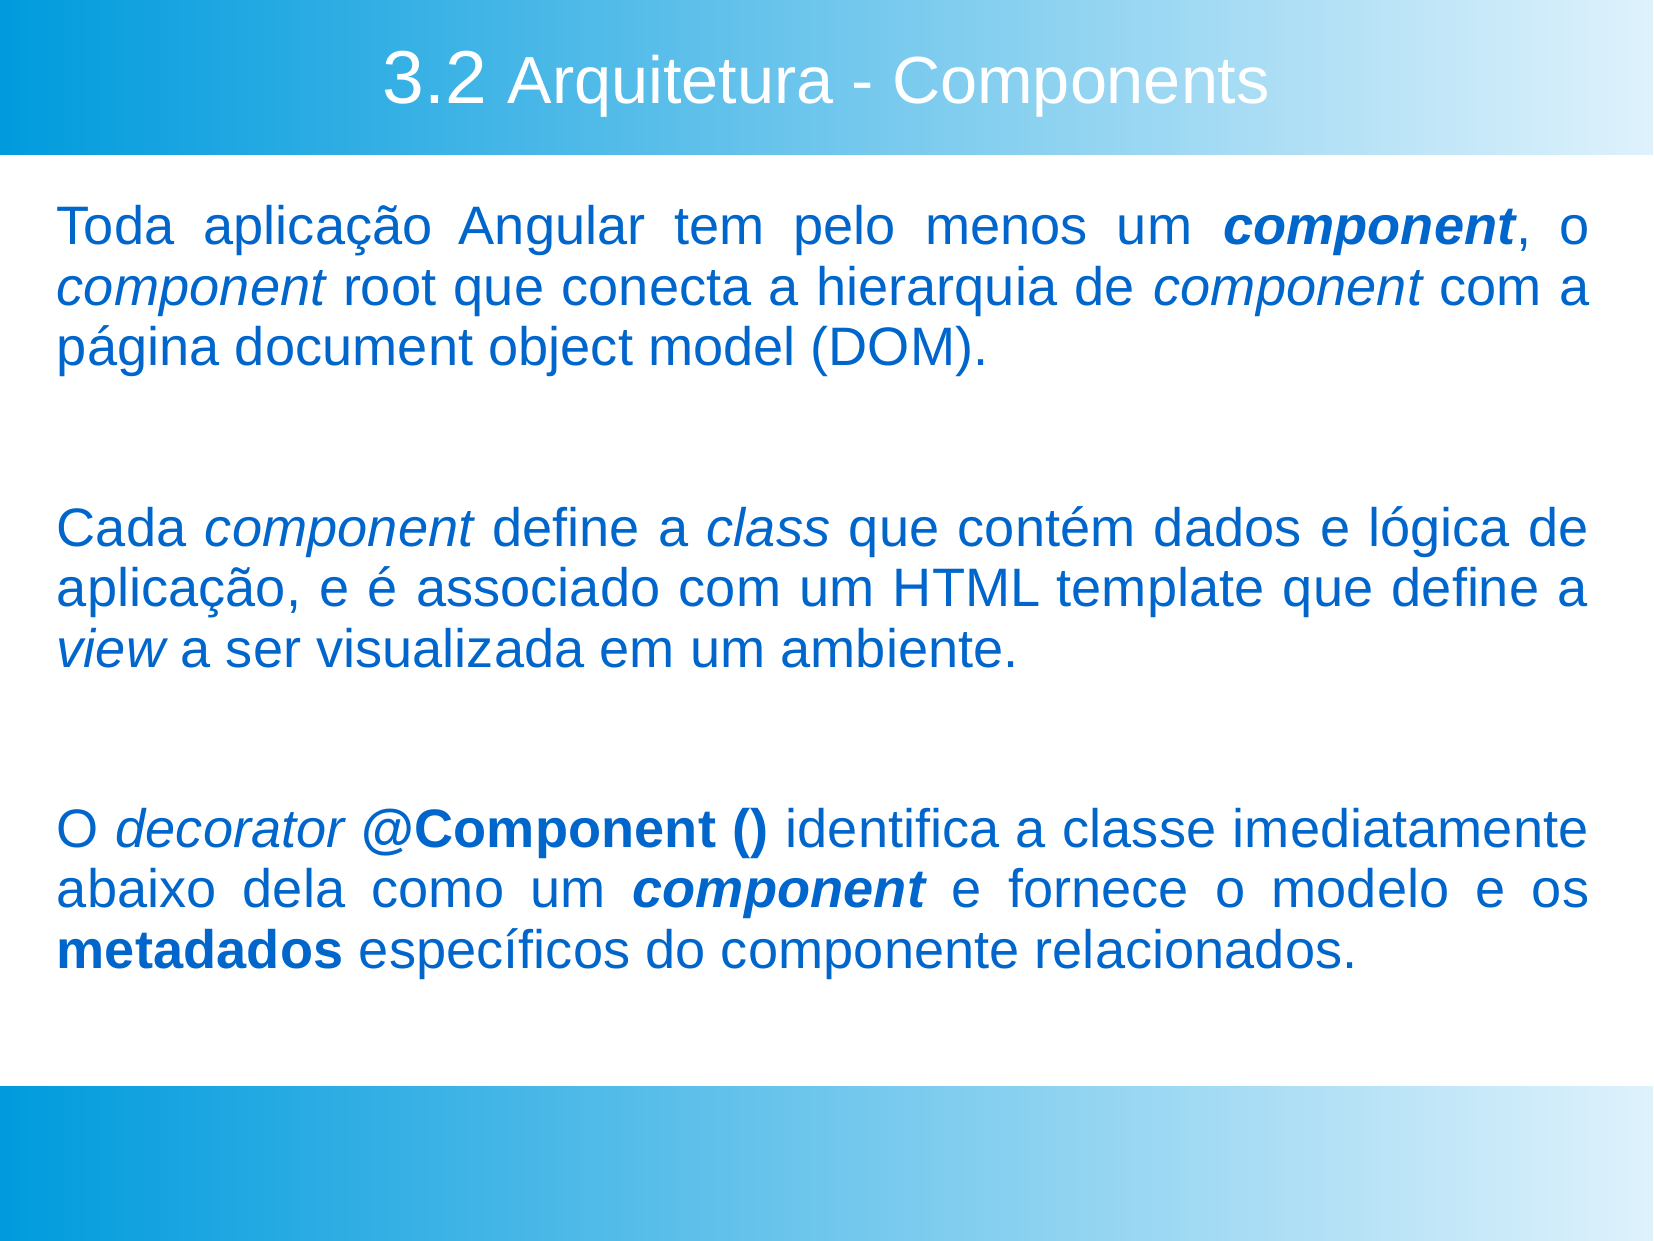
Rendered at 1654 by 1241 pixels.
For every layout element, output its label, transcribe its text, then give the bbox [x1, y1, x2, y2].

list Toda aplicação Angular tem pelo menos um component, o component root que conecta a hierarquia de component com a página document object model (DOM). Cada component define a class que contém dados e lógica de aplicação, e é associado com um HTML template que define a view a ser visualizada em um ambiente. O decorator @Component () identifica a classe imediatamente abaixo dela como um component e fornece o modelo e os metadados específicos do componente relacionados. [56, 195, 1591, 1036]
title 3.2 Arquitetura - Components [82, 25, 1571, 131]
